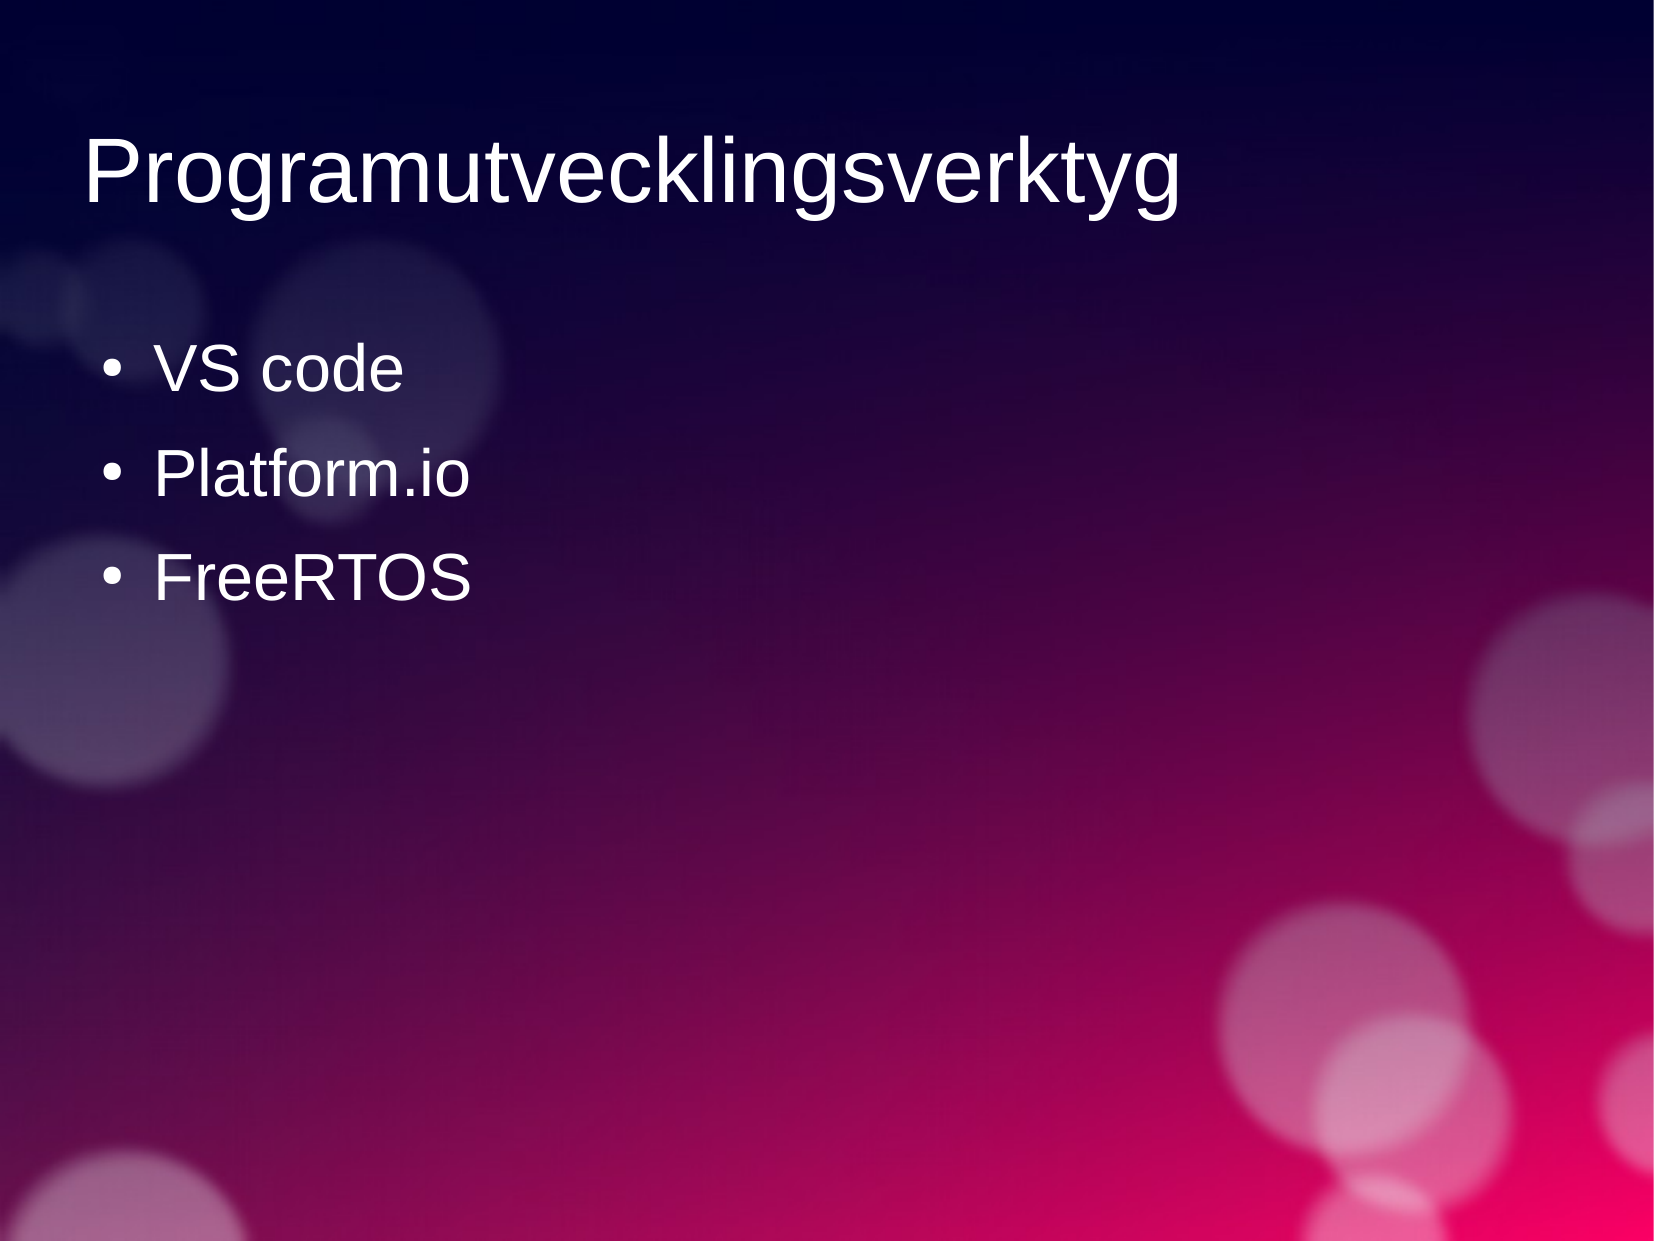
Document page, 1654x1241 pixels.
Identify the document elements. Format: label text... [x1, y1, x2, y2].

picture [0, 0, 1654, 1241]
title Programutvecklingsverktyg [82, 66, 1571, 275]
list VS code Platform.io FreeRTOS [82, 331, 1571, 1099]
